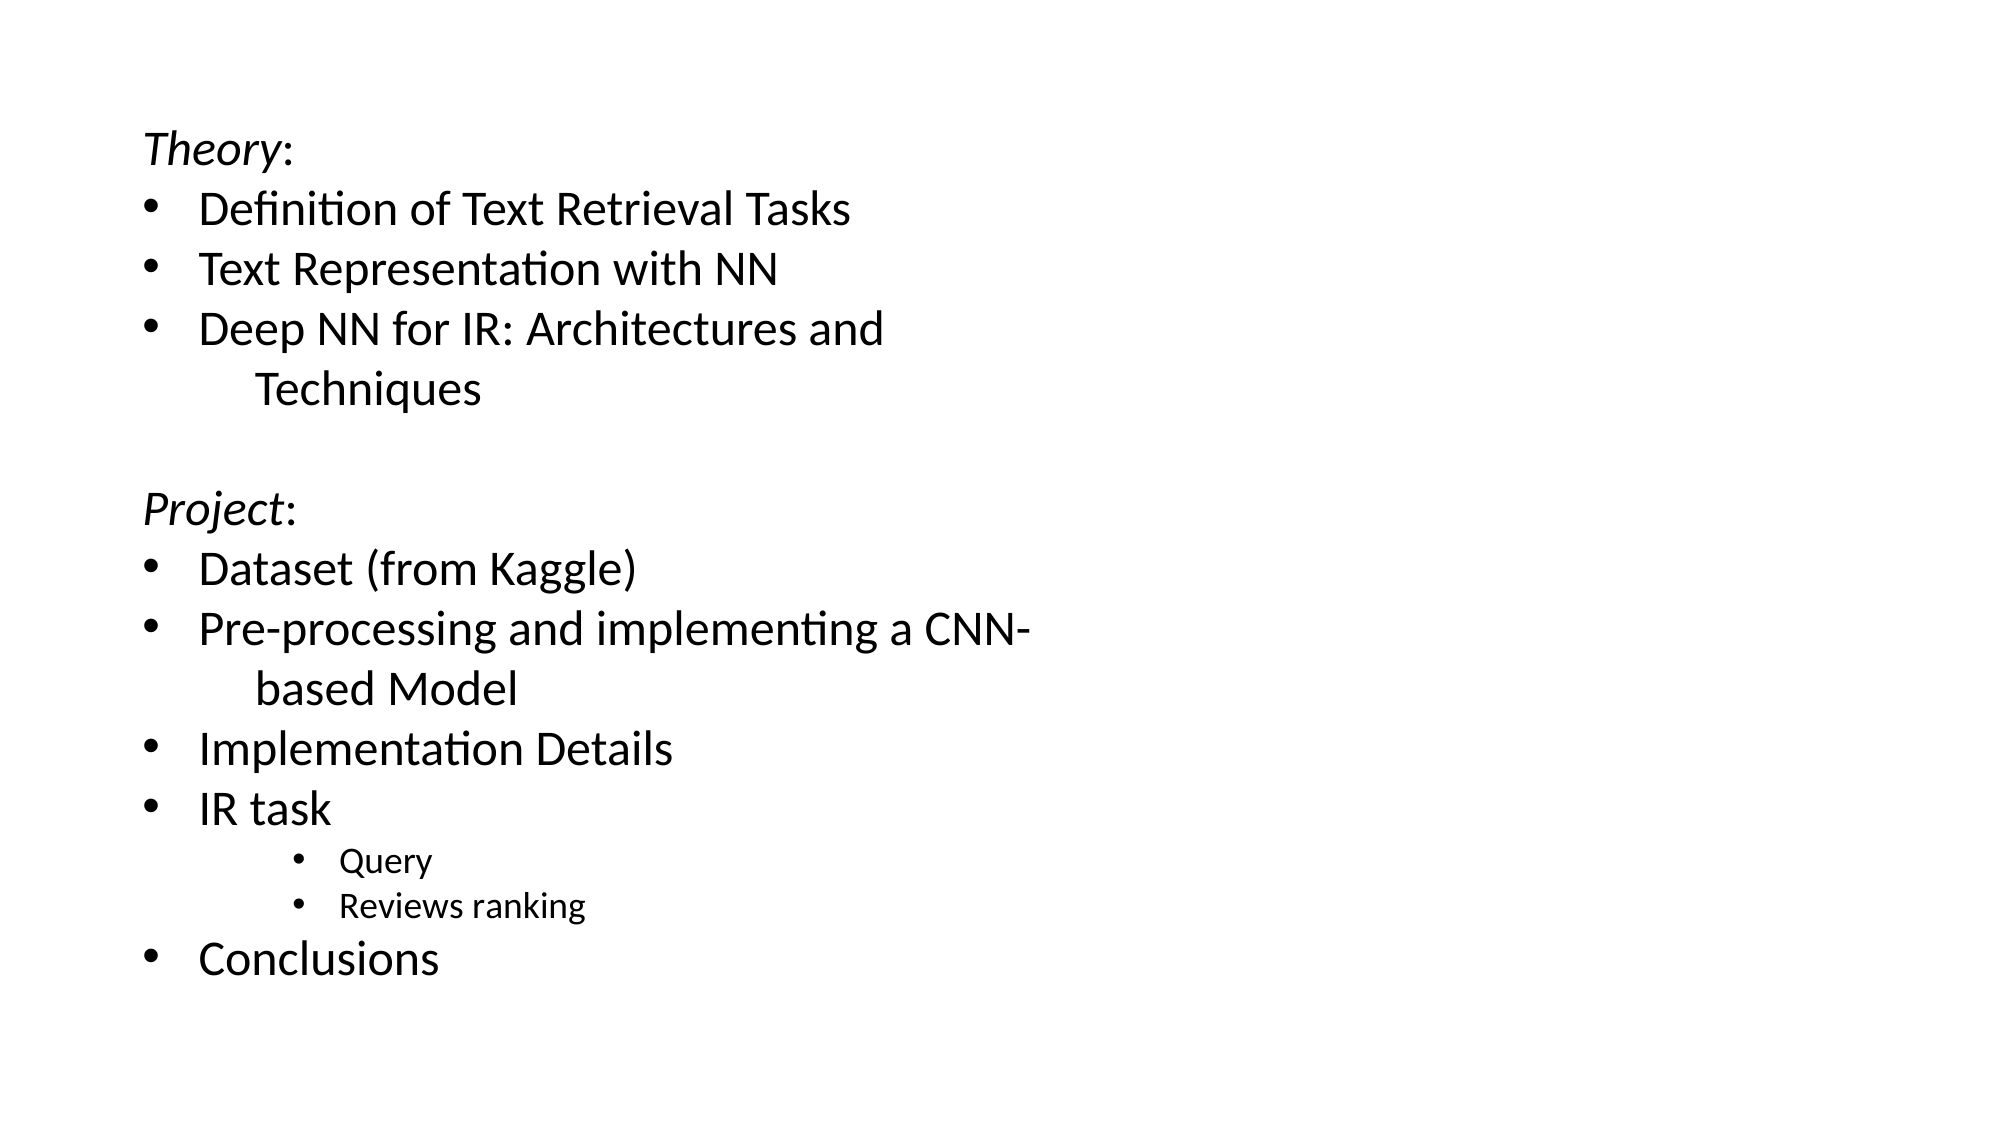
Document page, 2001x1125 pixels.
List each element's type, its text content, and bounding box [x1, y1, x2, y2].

text_box Theory: Definition of Text Retrieval Tasks Text Representation with NN Deep NN for IR: Architectures and Techniques Project: Dataset (from Kaggle) Pre-processing and implementing a CNN-based Model Implementation Details IR task Query Reviews ranking Conclusions [127, 108, 1114, 1002]
